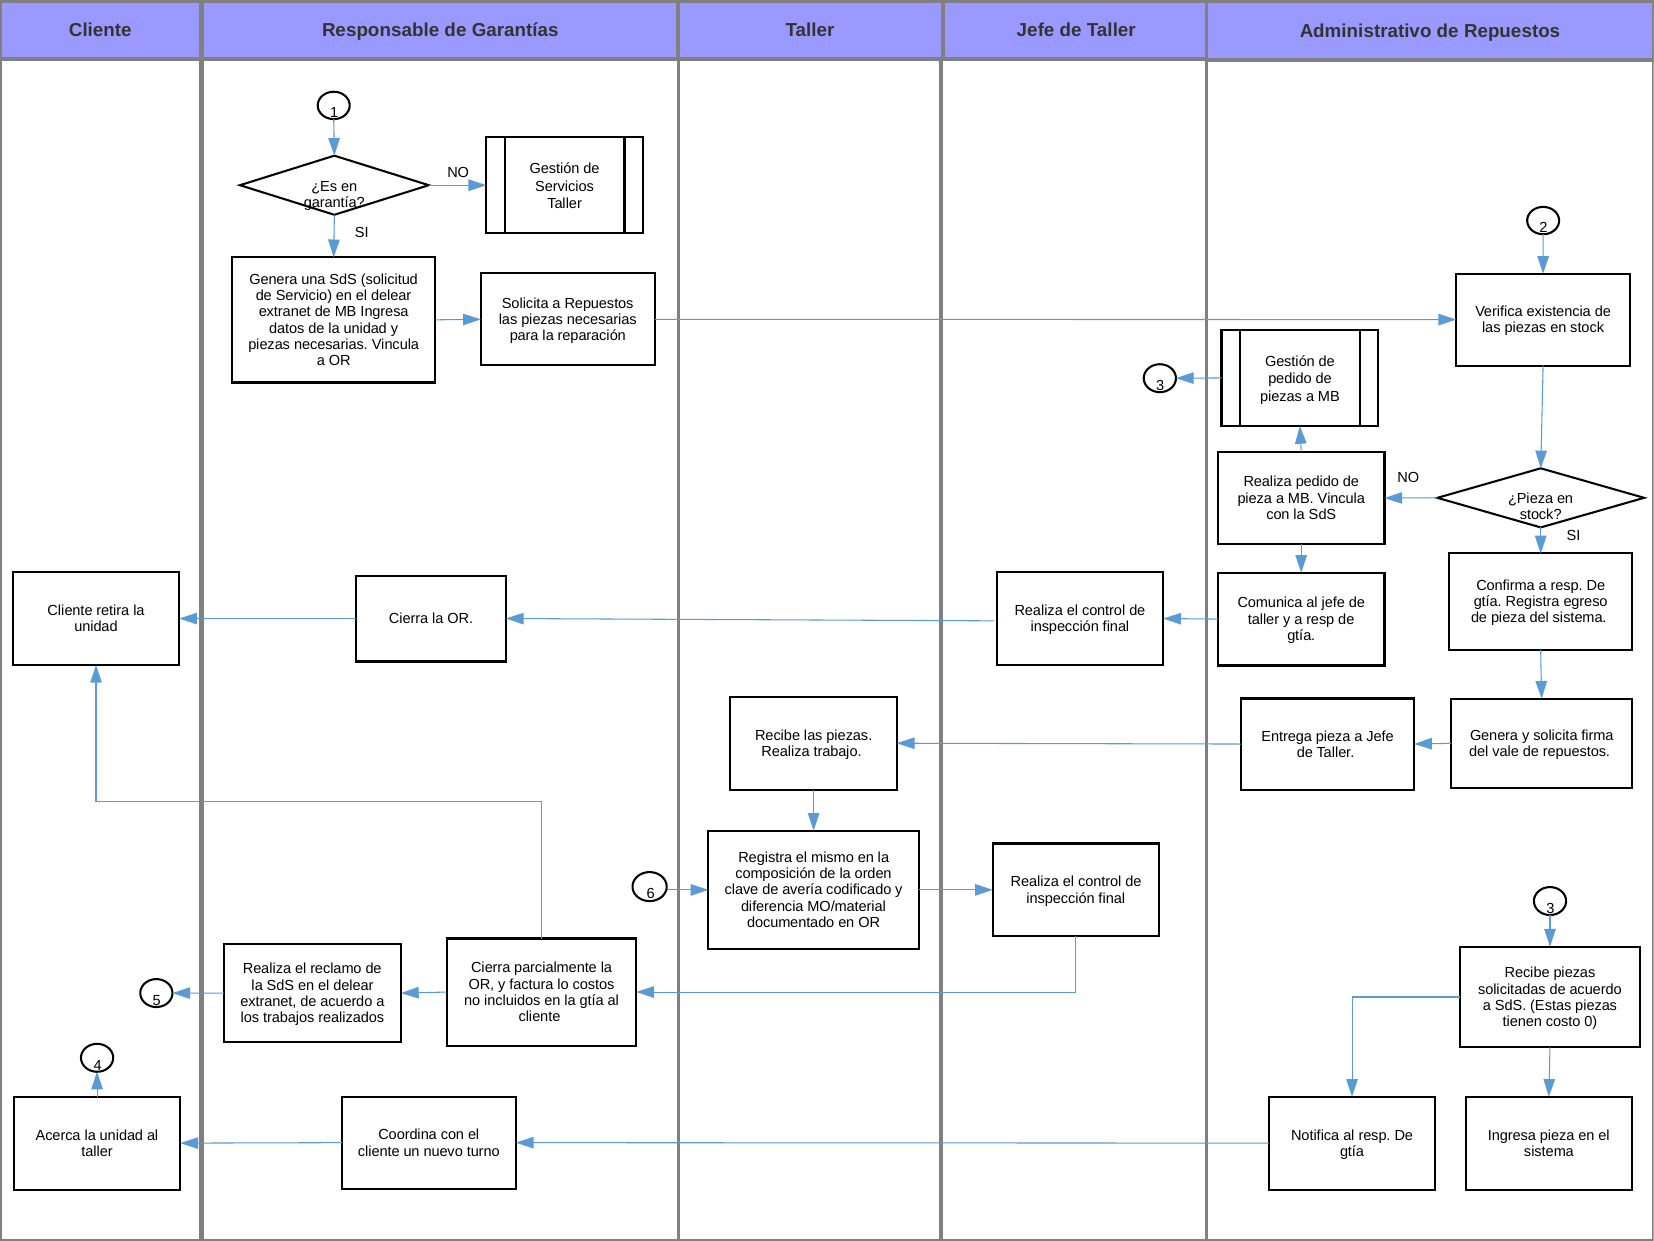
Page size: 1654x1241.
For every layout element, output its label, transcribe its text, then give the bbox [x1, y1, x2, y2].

text_box ¿Pieza en stock? [1438, 468, 1645, 528]
text_box Jefe de Taller [943, 3, 1205, 60]
text_box SI [1550, 519, 1598, 551]
text_box Ingresa pieza en el sistema [1465, 1096, 1633, 1190]
text_box Genera una SdS (solicitud de Servicio) en el delear extranet de MB Ingresa datos de la unidad y piezas necesarias. Vincula a OR [232, 257, 436, 383]
text_box Verifica existencia de las piezas en stock [1456, 273, 1631, 366]
text_box Administrativo de Repuestos [1206, 1, 1654, 61]
text_box Gestión de pedido de piezas a MB [1221, 329, 1378, 426]
text_box 3 [1143, 364, 1176, 393]
text_box 6 [632, 872, 667, 902]
text_box Cierra parcialmente la OR, y factura lo costos no incluidos en la gtía al cliente [446, 938, 637, 1046]
text_box Cliente [0, 0, 201, 60]
text_box Recibe piezas solicitadas de acuerdo a SdS. (Estas piezas tienen costo 0) [1459, 946, 1641, 1048]
text_box Responsable de Garantías [202, 0, 677, 60]
text_box Solicita a Repuestos las piezas necesarias para la reparación [480, 273, 655, 366]
text_box Registra el mismo en la composición de la orden clave de avería codificado y diferencia MO/material documentado en OR [708, 830, 919, 950]
text_box 3 [1533, 887, 1567, 915]
text_box Genera y solicita firma del vale de repuestos. [1451, 698, 1633, 788]
text_box 5 [140, 979, 173, 1008]
text_box Notifica al resp. De gtía [1268, 1096, 1436, 1190]
text_box ¿Es en garantía? [239, 155, 429, 215]
text_box 2 [1527, 206, 1560, 235]
text_box Confirma a resp. De gtía. Registra egreso de pieza del sistema. [1449, 553, 1633, 650]
text_box Realiza el reclamo de la SdS en el delear extranet, de acuerdo a los trabajos realizados [223, 944, 401, 1042]
text_box Realiza pedido de pieza a MB. Vincula con la SdS [1218, 451, 1385, 545]
text_box Cliente retira la unidad [12, 572, 180, 665]
text_box Taller [680, 3, 943, 60]
text_box Coordina con el cliente un nuevo turno [341, 1096, 516, 1189]
text_box Realiza el control de inspección final [996, 572, 1164, 665]
text_box 1 [317, 91, 350, 120]
text_box SI [338, 216, 386, 249]
text_box NO [430, 156, 487, 189]
text_box Comunica al jefe de taller y a resp de gtía. [1218, 572, 1385, 666]
text_box 4 [81, 1043, 114, 1072]
text_box Recibe las piezas. Realiza trabajo. [730, 696, 897, 790]
text_box Gestión de Servicios Taller [486, 137, 643, 234]
text_box Realiza el control de inspección final [992, 843, 1160, 937]
text_box Entrega pieza a Jefe de Taller. [1240, 698, 1415, 790]
text_box NO [1385, 461, 1437, 494]
text_box Acerca la unidad al taller [13, 1096, 181, 1190]
text_box Cierra la OR. [355, 575, 507, 662]
